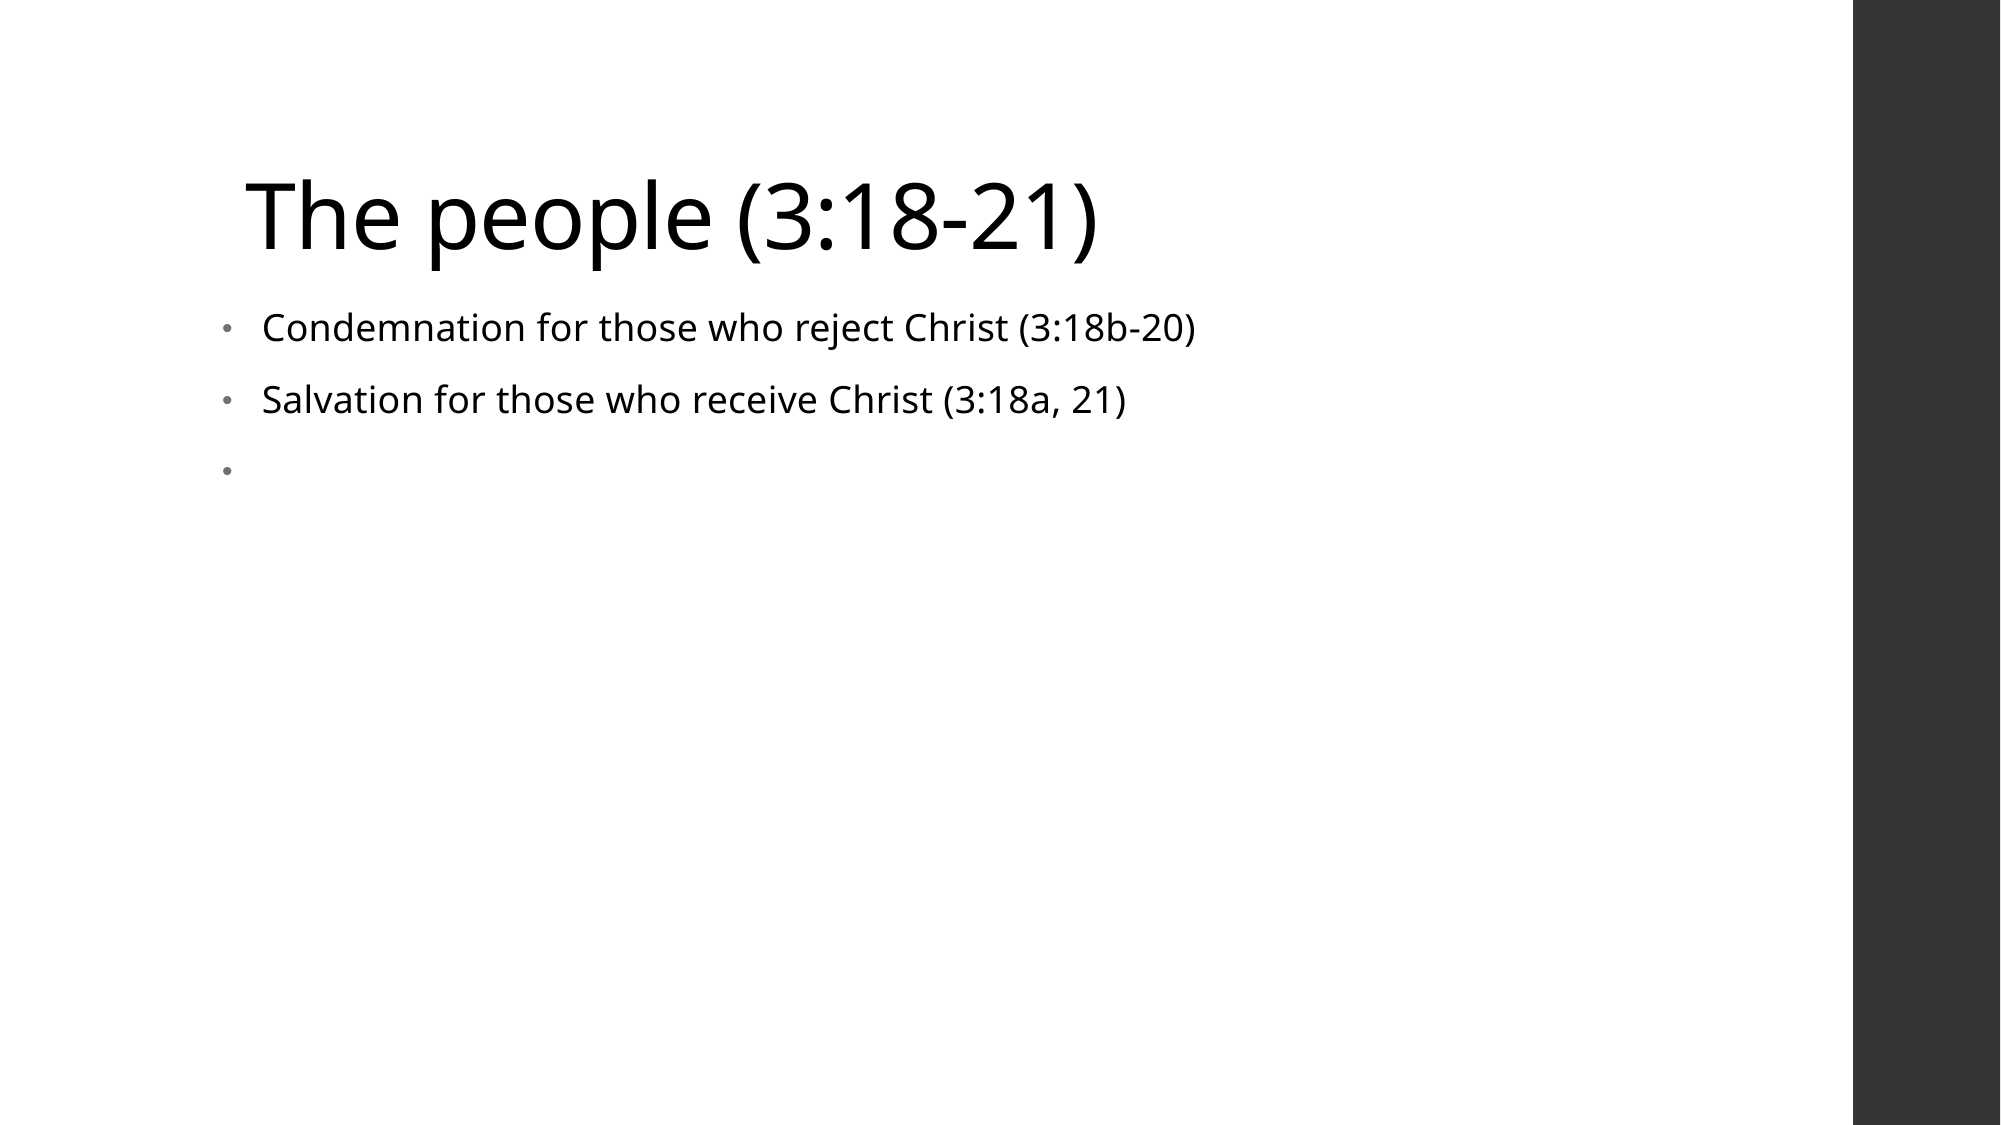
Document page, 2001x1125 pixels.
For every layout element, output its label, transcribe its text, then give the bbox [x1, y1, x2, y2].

list Condemnation for those who reject Christ (3:18b-20) Salvation for those who receive Christ (3:18a, 21) [206, 299, 1617, 1014]
title The people (3:18-21) [206, 60, 1797, 278]
